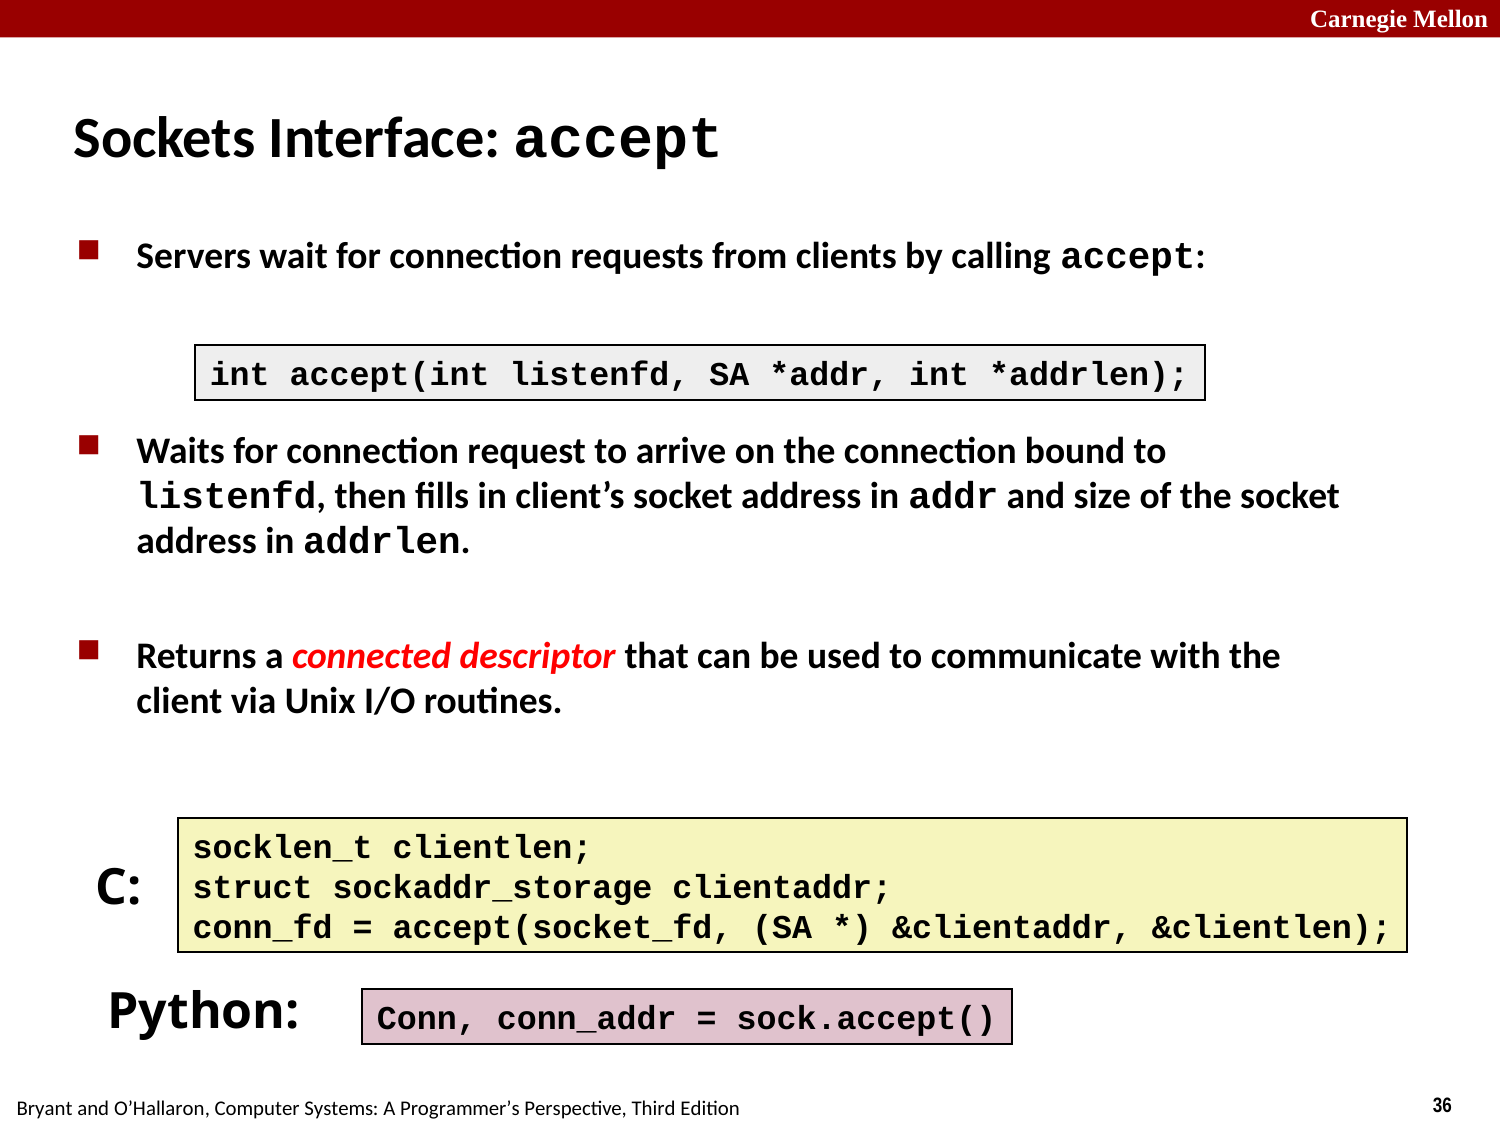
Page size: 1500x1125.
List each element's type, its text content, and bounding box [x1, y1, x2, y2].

text_box C: [80, 847, 171, 923]
list Servers wait for connection requests from clients by calling accept: Waits for connection request to arrive on the connection bound to listenfd, then fills in client’s socket address in addr and size of the socket address in addrlen. Returns a connected descriptor that can be used to communicate with the client via Unix I/O routines. [65, 223, 1361, 721]
title Sockets Interface: accept [58, 71, 1304, 197]
text_box socklen_t clientlen; struct sockaddr_storage clientaddr; conn_fd = accept(socket_fd, (SA *) &clientaddr, &clientlen); [177, 817, 1408, 953]
text_box Python: [92, 971, 347, 1047]
text_box Conn, conn_addr = sock.accept() [362, 988, 1012, 1044]
text_box int accept(int listenfd, SA *addr, int *addrlen); [195, 344, 1205, 400]
